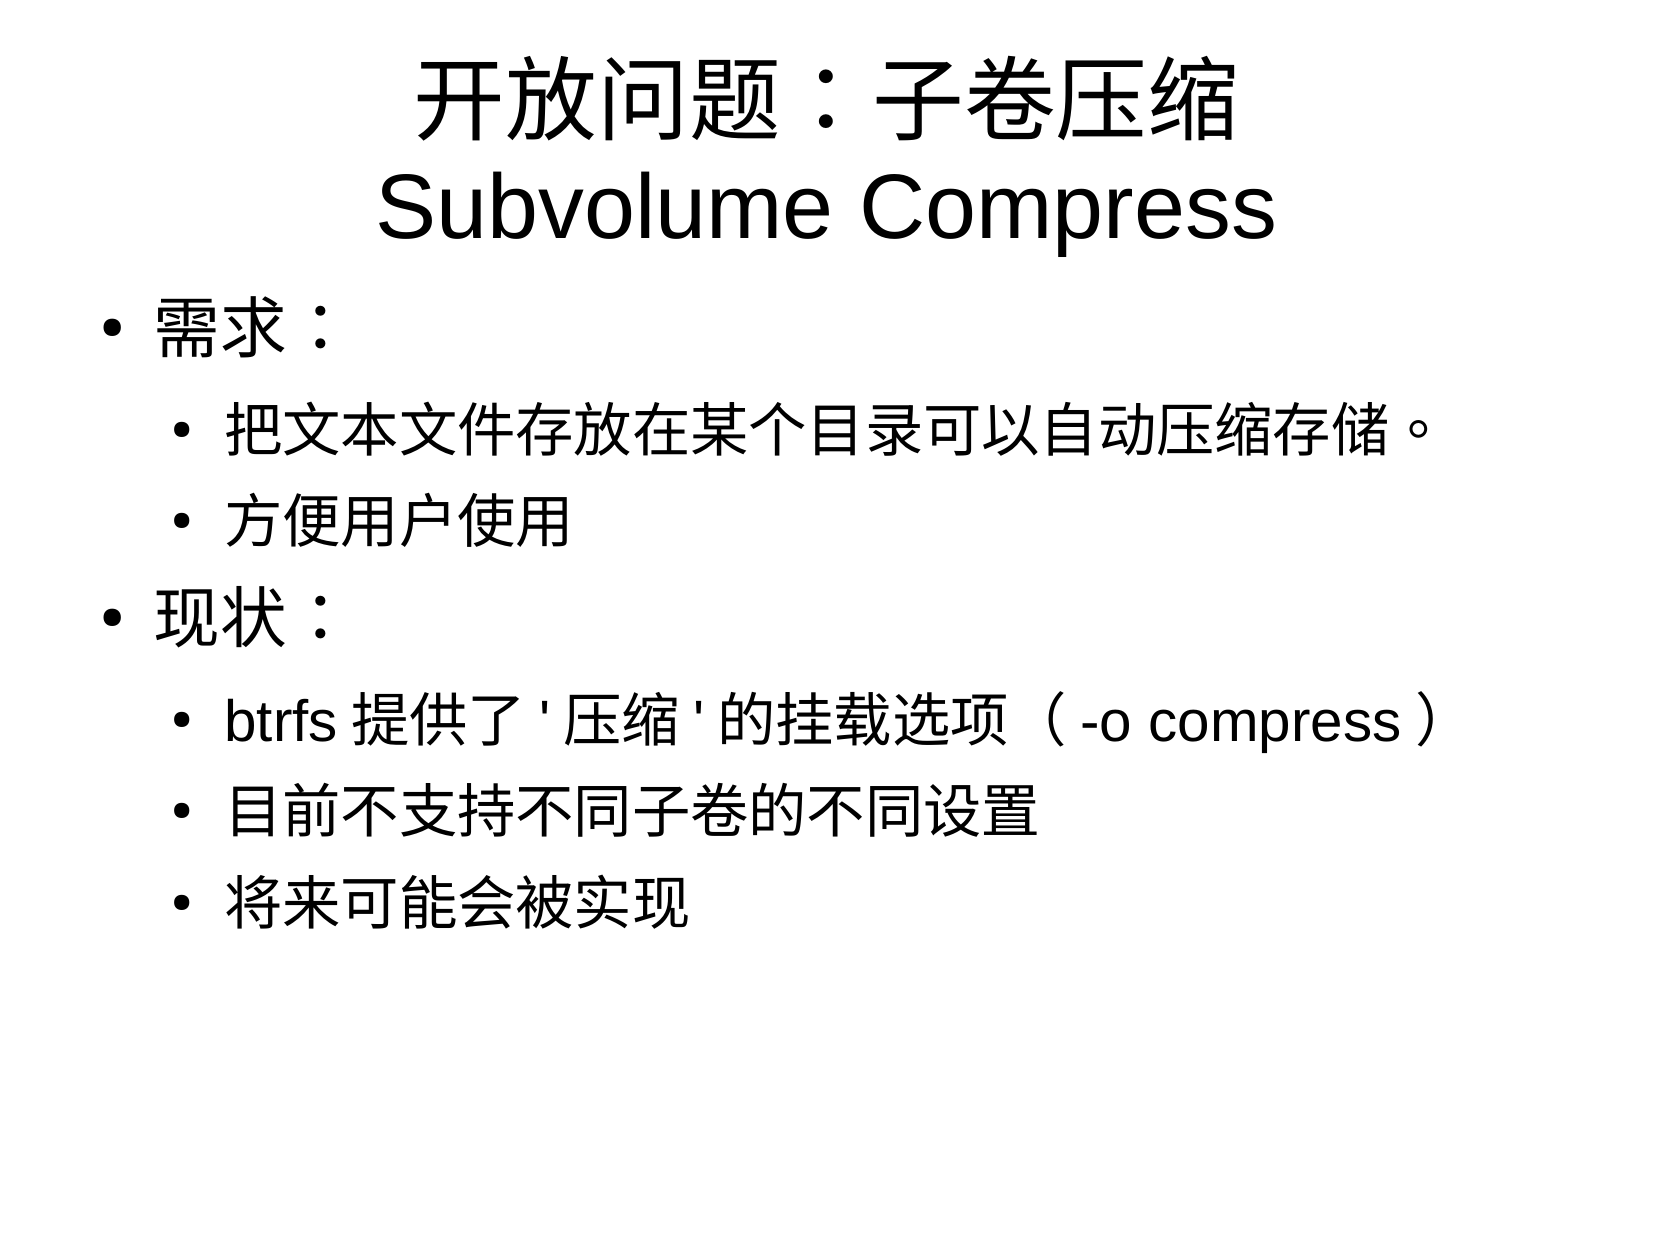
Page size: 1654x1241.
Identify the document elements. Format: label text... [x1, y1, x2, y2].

list 需求： 把文本文件存放在某个目录可以自动压缩存储。 方便用户使用 现状： btrfs提供了'压缩'的挂载选项（-o compress） 目前不支持不同子卷的不同设置 将来可能会被实现 [82, 290, 1571, 1109]
title 开放问题：子卷压缩 Subvolume Compress [82, 48, 1571, 258]
